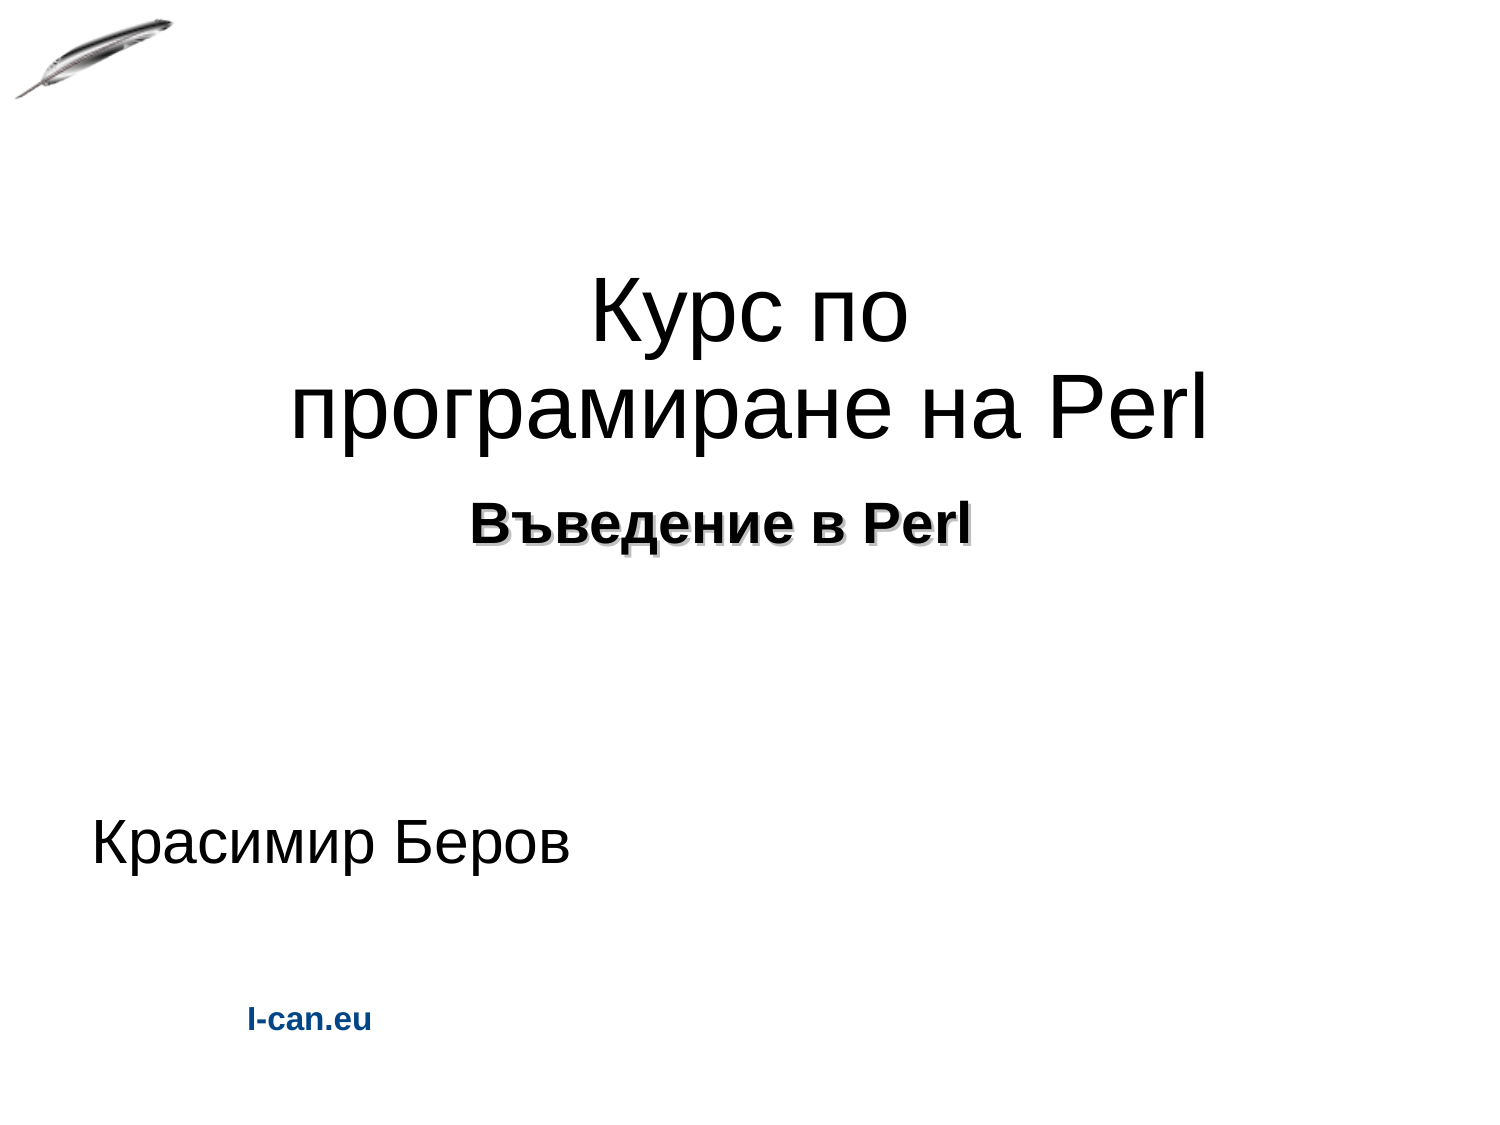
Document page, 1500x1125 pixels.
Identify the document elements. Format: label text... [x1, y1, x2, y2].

title Курс по програмиране на Perl [277, 249, 1223, 459]
text_box I-can.eu [232, 991, 388, 1104]
text_box Красимир Беров [77, 798, 643, 888]
text_box Въведение в Perl [454, 481, 1046, 562]
picture [11, 17, 179, 101]
